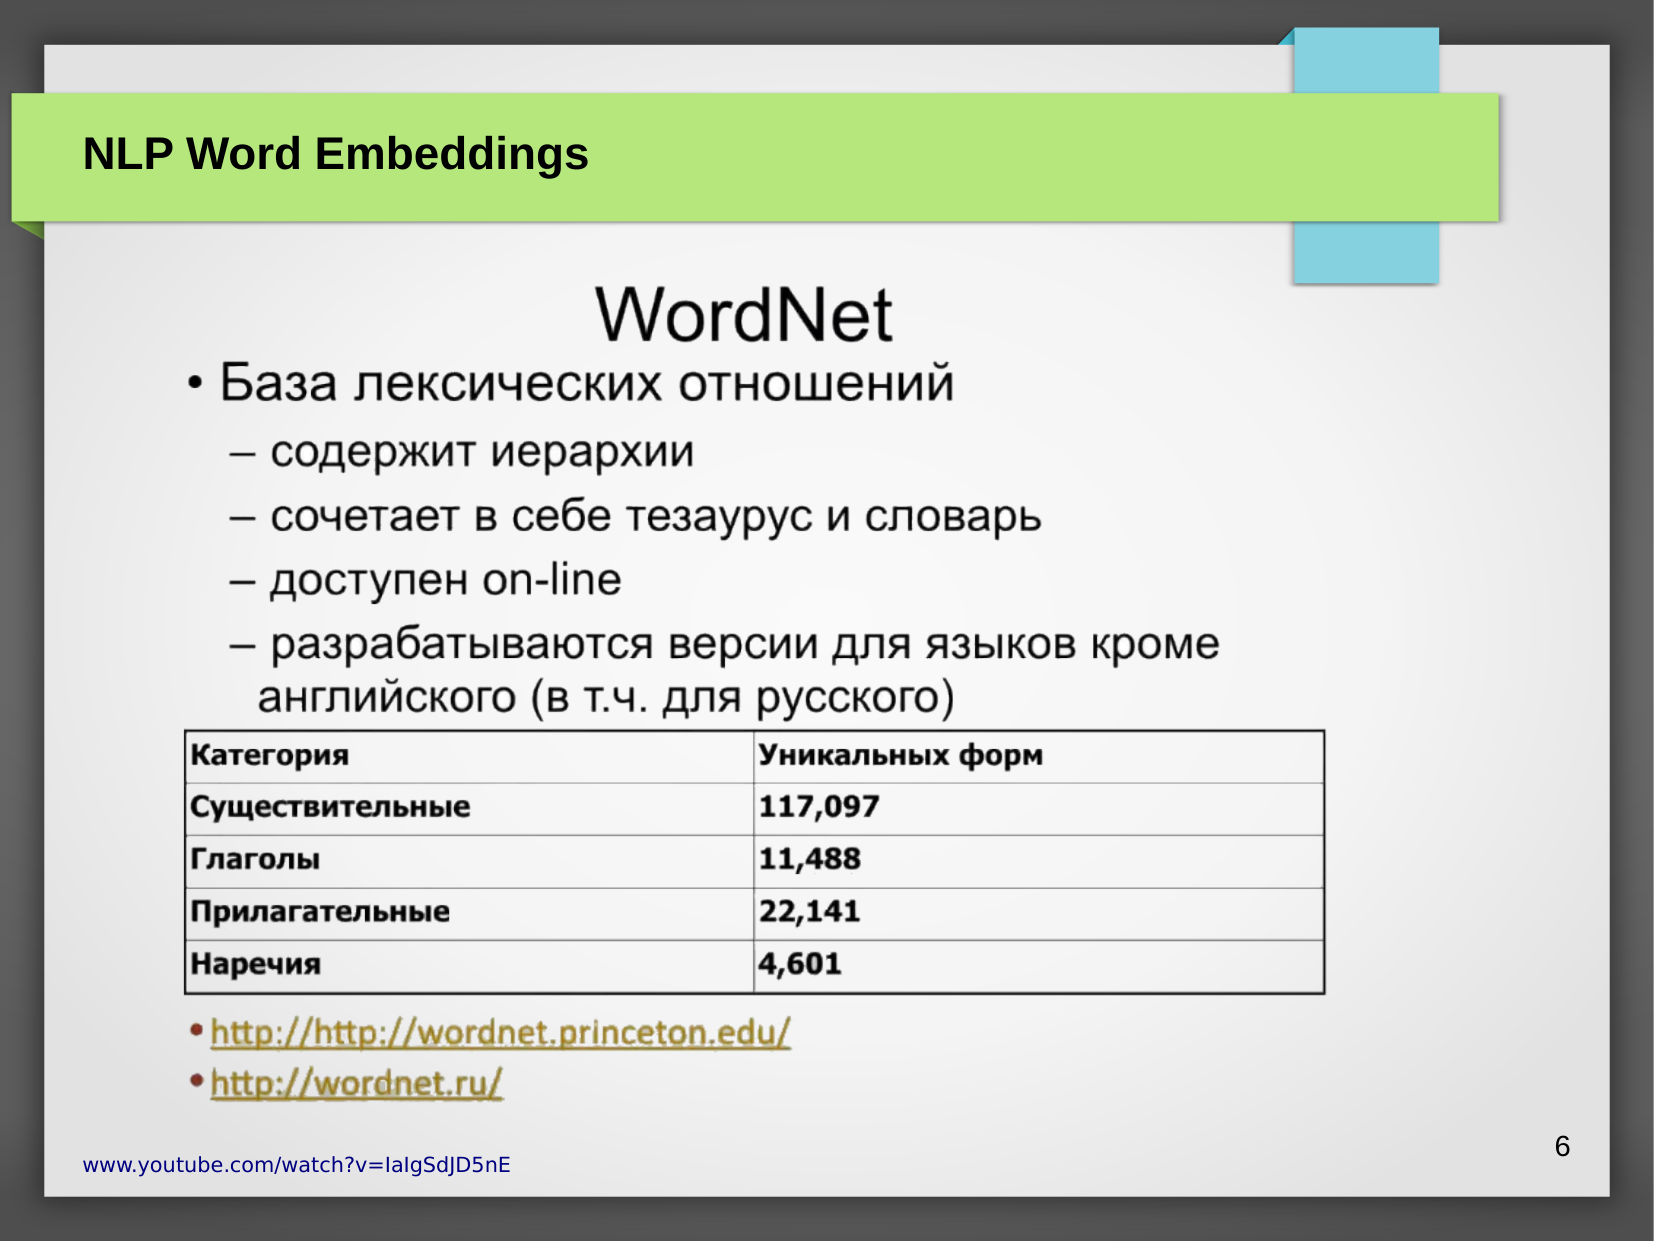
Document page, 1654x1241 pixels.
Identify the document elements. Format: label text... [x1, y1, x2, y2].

title NLP Word Embeddings [82, 121, 1489, 187]
text_box www.youtube.com/watch?v=IaIgSdJD5nE [67, 1145, 579, 1185]
picture [0, 0, 1654, 1241]
